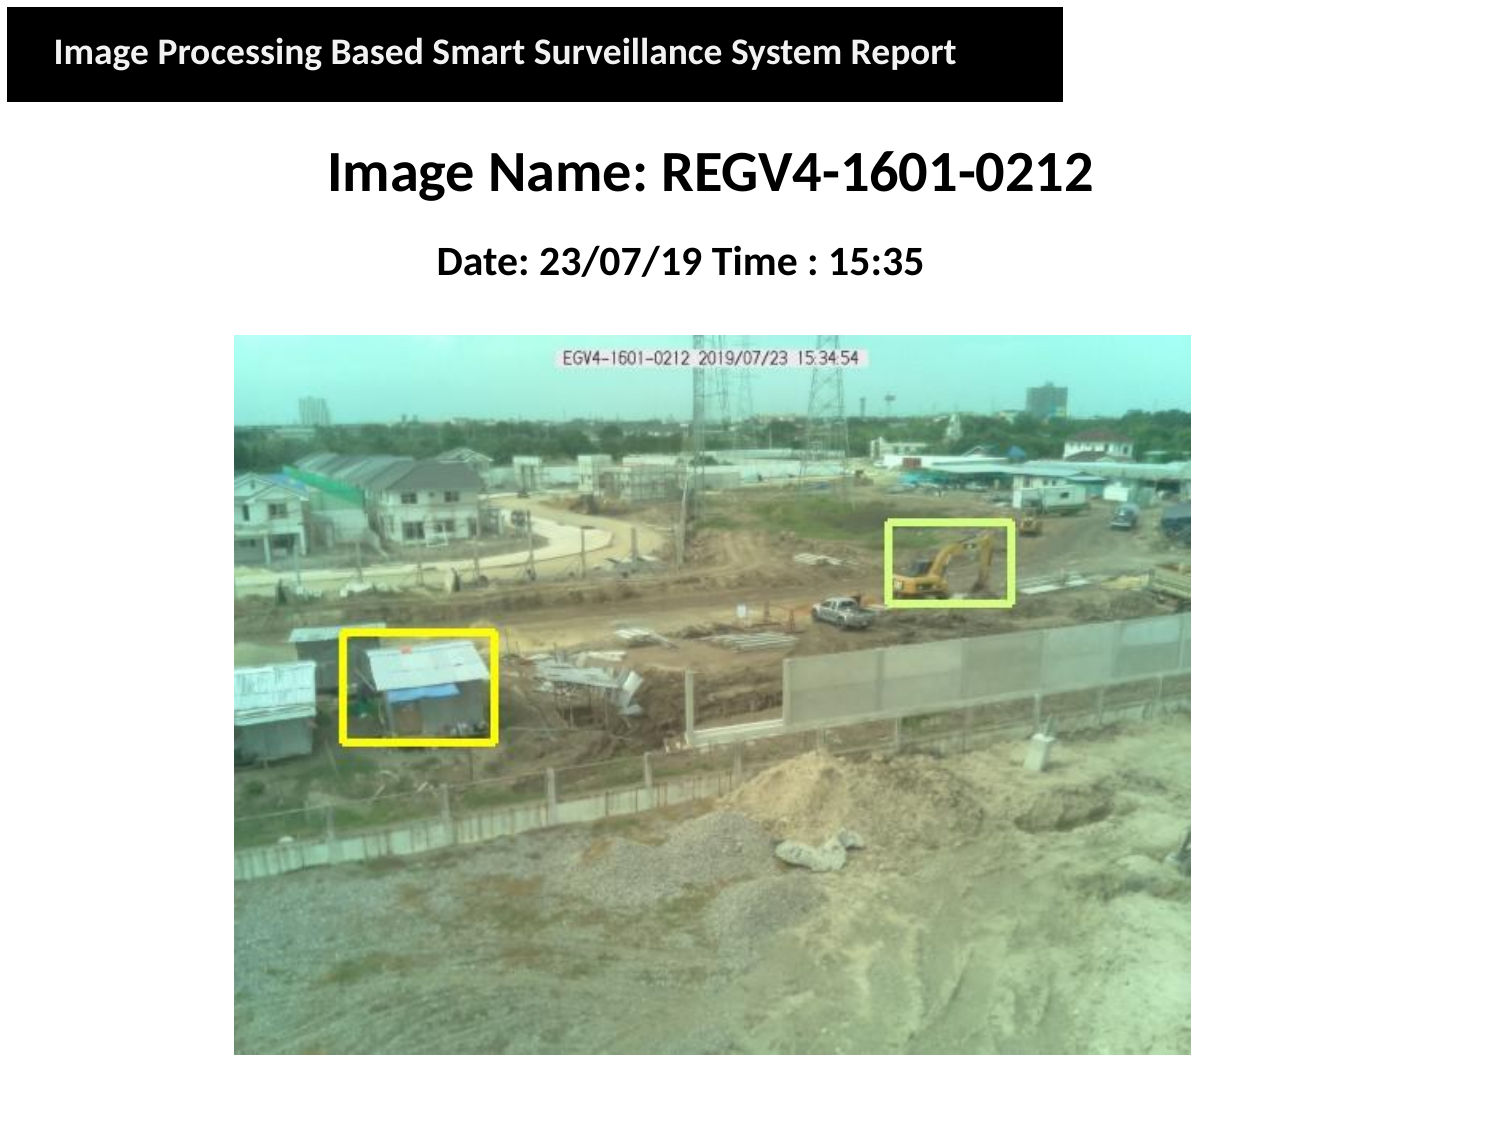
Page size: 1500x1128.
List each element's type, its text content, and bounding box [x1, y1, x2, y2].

picture [7, 7, 1063, 102]
picture [234, 335, 1191, 1055]
text_box Image Processing Based Smart Surveillance System Report [39, 23, 977, 180]
text_box Date: 23/07/19 Time : 15:35 [421, 234, 1360, 547]
text_box Image Name: REGV4-1601-0212 [312, 140, 1251, 335]
